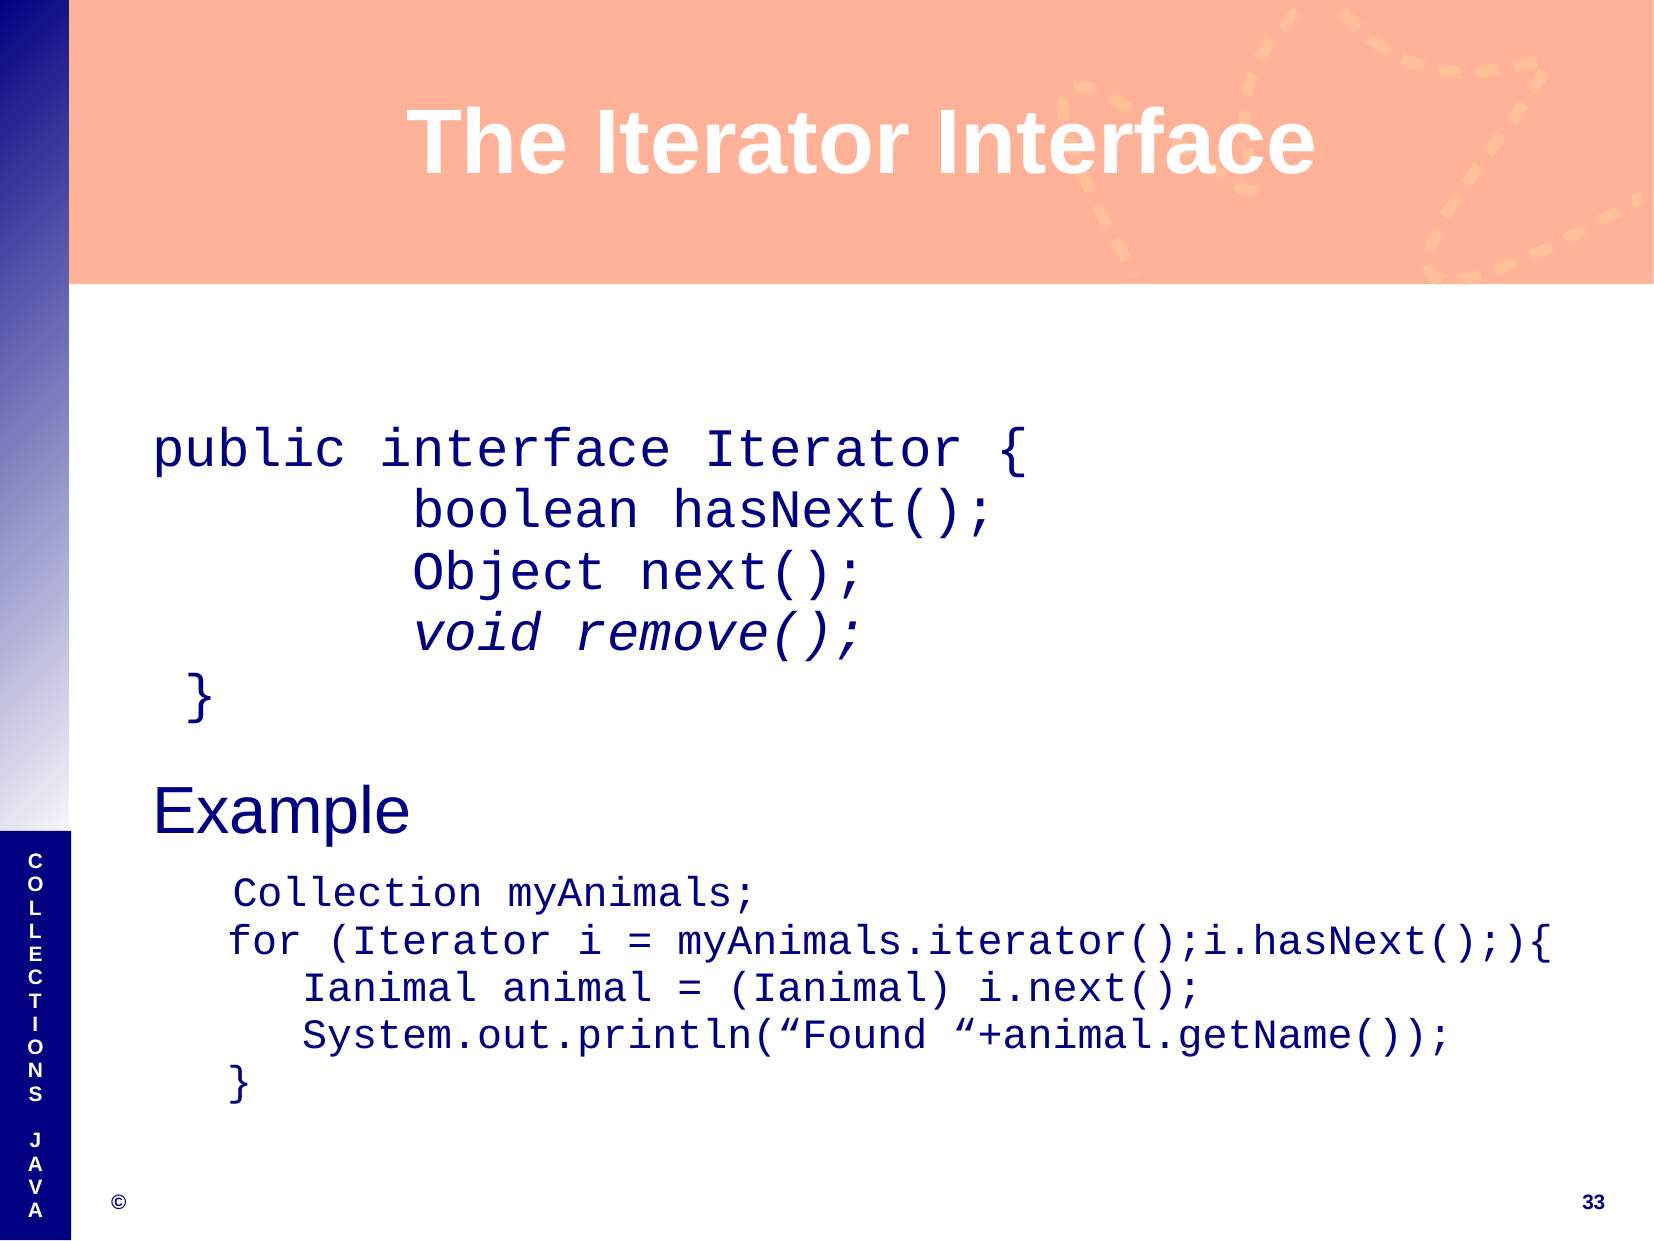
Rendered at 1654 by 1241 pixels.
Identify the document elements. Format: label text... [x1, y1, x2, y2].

text_box C O L L E C T I O N S J A V A [0, 830, 71, 1241]
title The Iterator Interface [70, 37, 1654, 246]
list public interface Iterator { boolean hasNext(); Object next(); void remove(); } Example Collection myAnimals; for (Iterator i = myAnimals.iterator();i.hasNext();){ Ianimal animal = (Ianimal) i.next(); System.out.println(“Found “+animal.getName()); } [134, 421, 1590, 1119]
